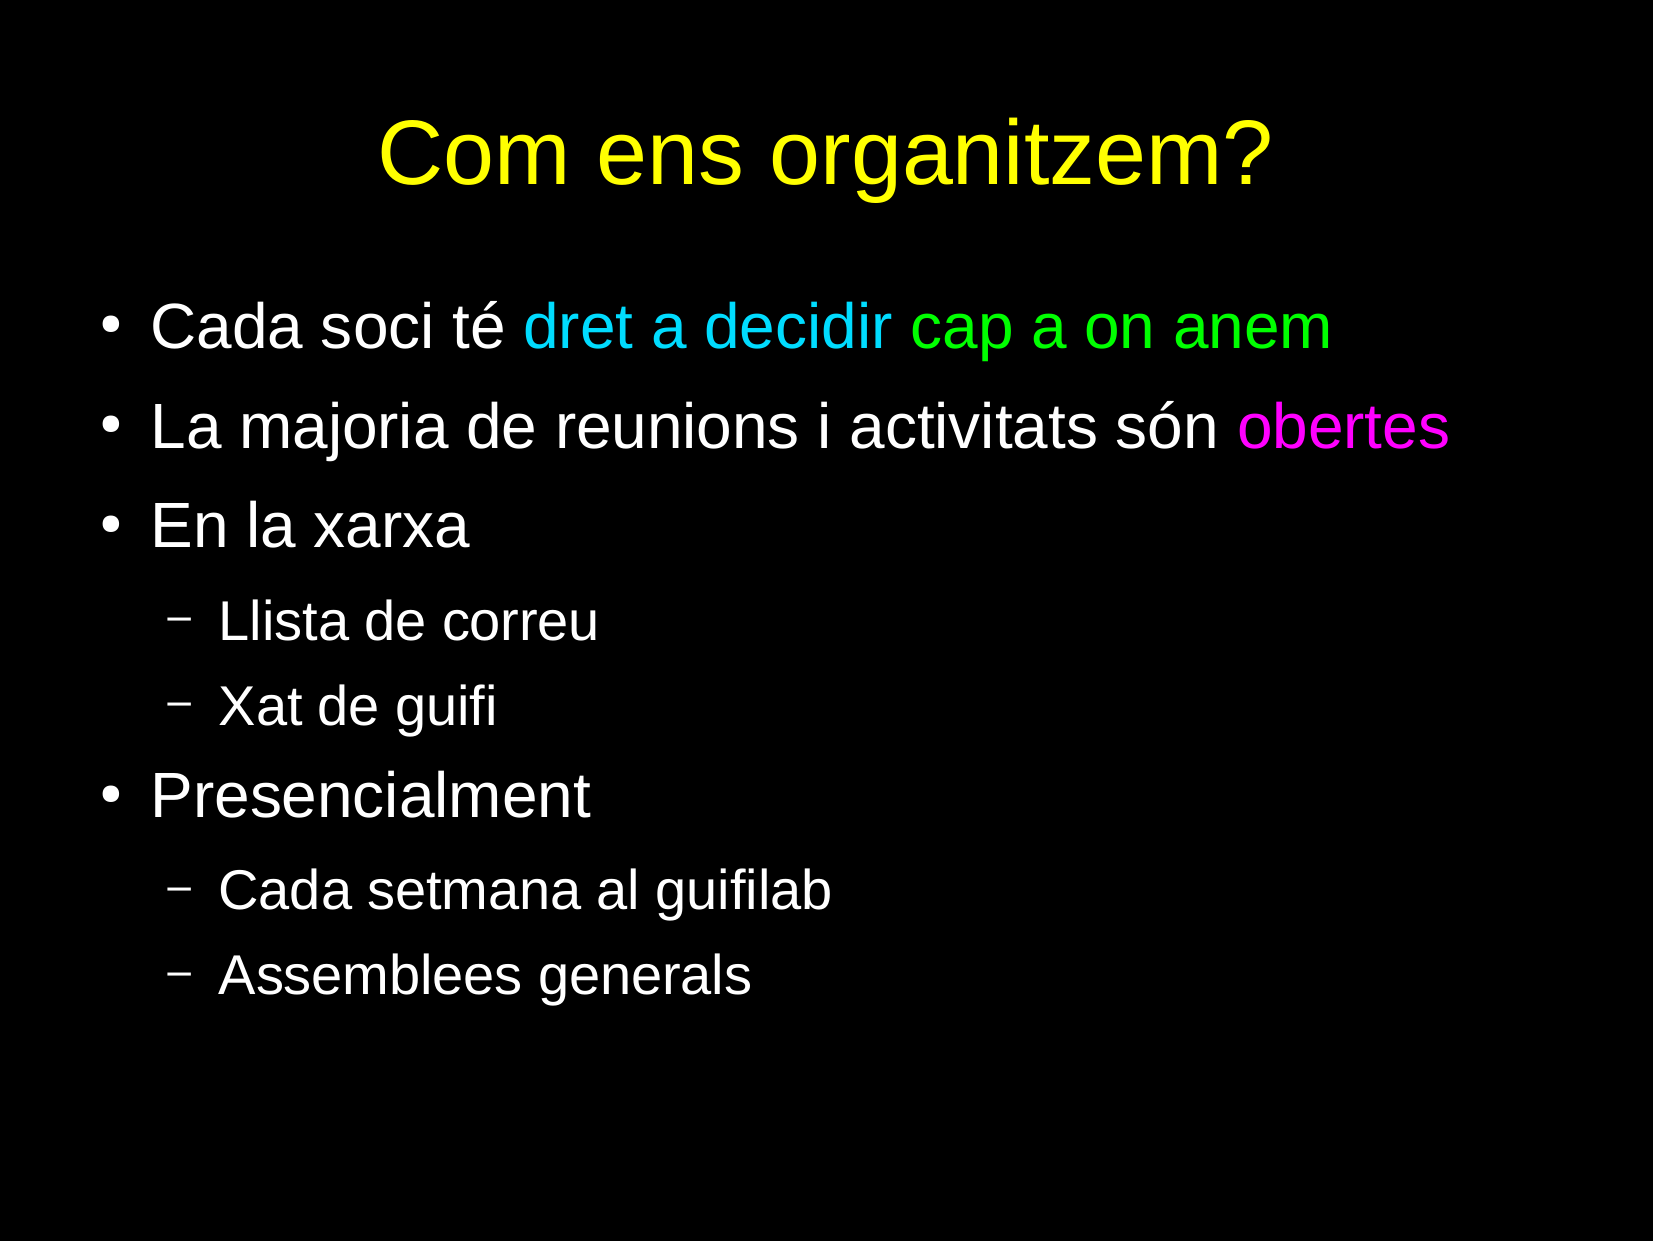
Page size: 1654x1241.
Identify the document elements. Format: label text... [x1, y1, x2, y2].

list Cada soci té dret a decidir cap a on anem La majoria de reunions i activitats són obertes En la xarxa Llista de correu Xat de guifi Presencialment Cada setmana al guifilab Assemblees generals [82, 290, 1571, 1010]
title Com ens organitzem? [82, 49, 1571, 257]
